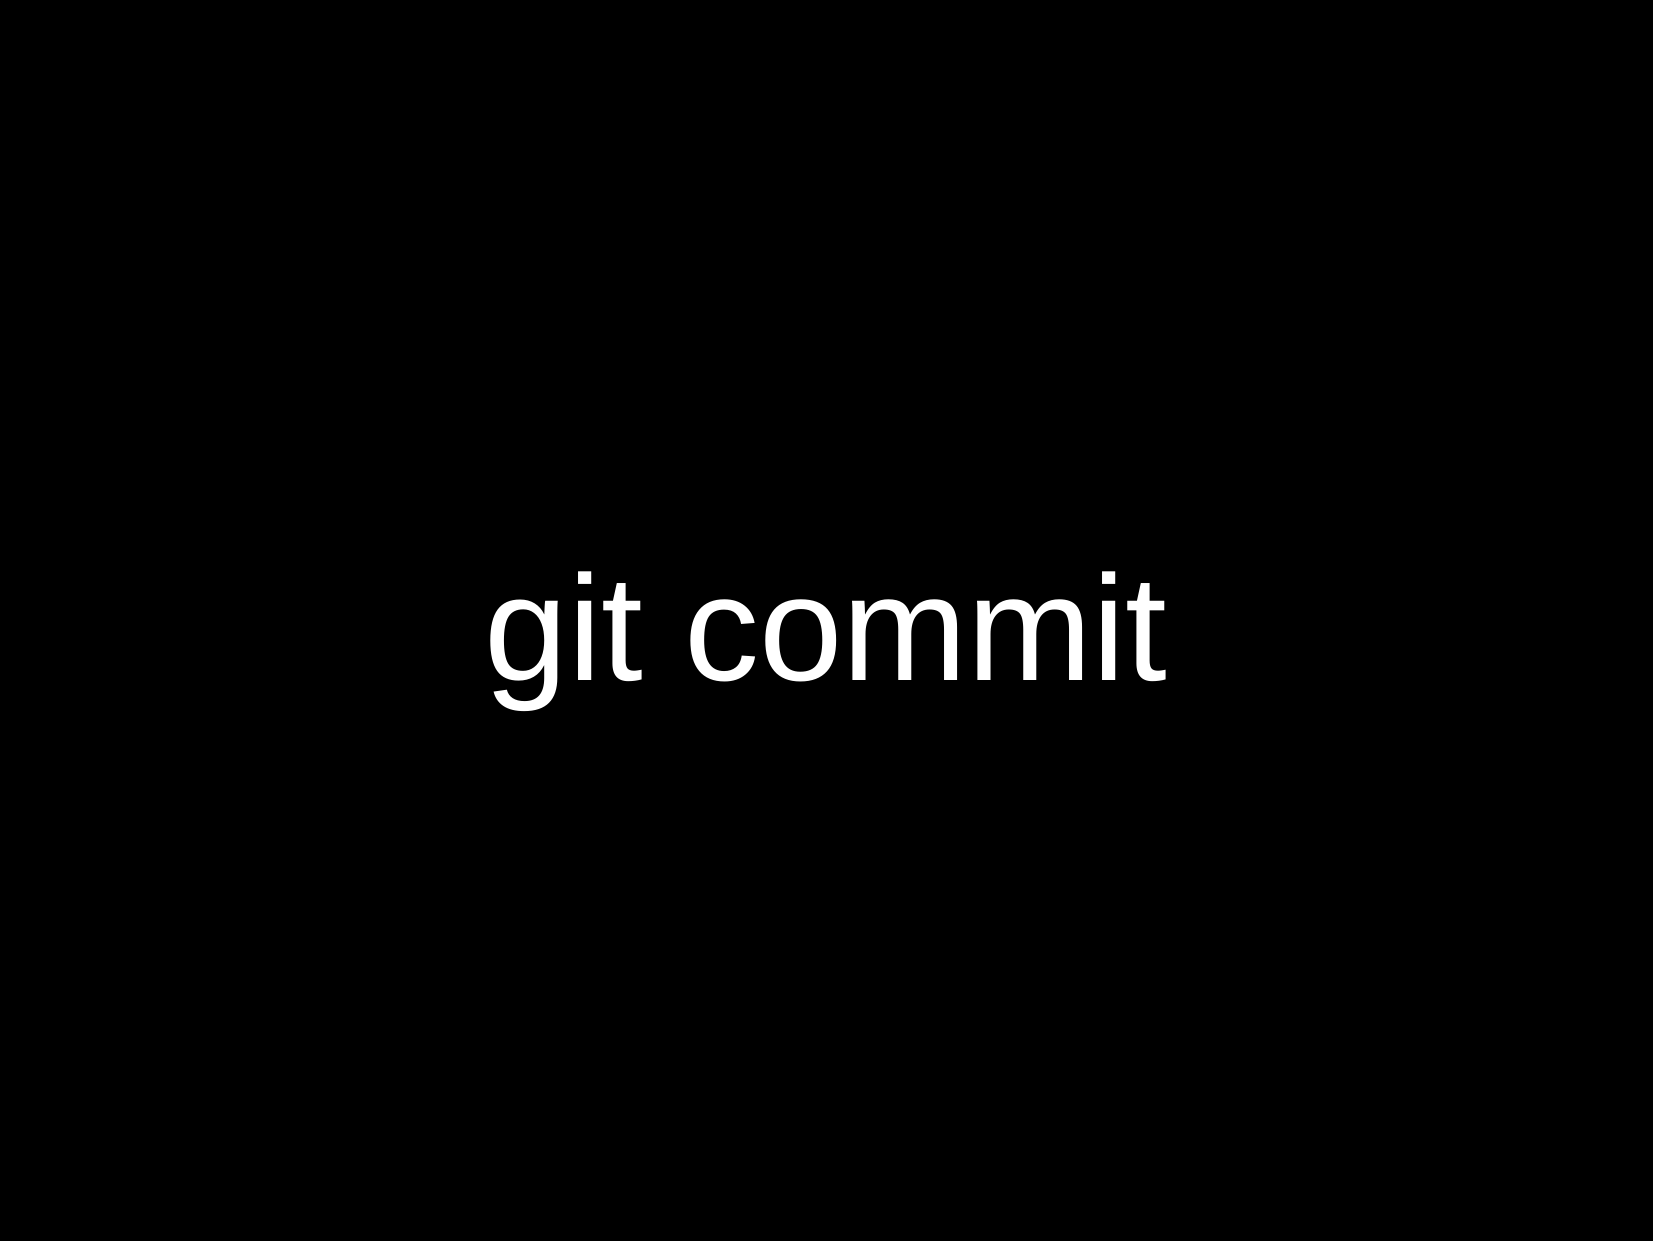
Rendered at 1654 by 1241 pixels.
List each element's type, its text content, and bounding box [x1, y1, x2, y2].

title git commit [82, 525, 1571, 733]
